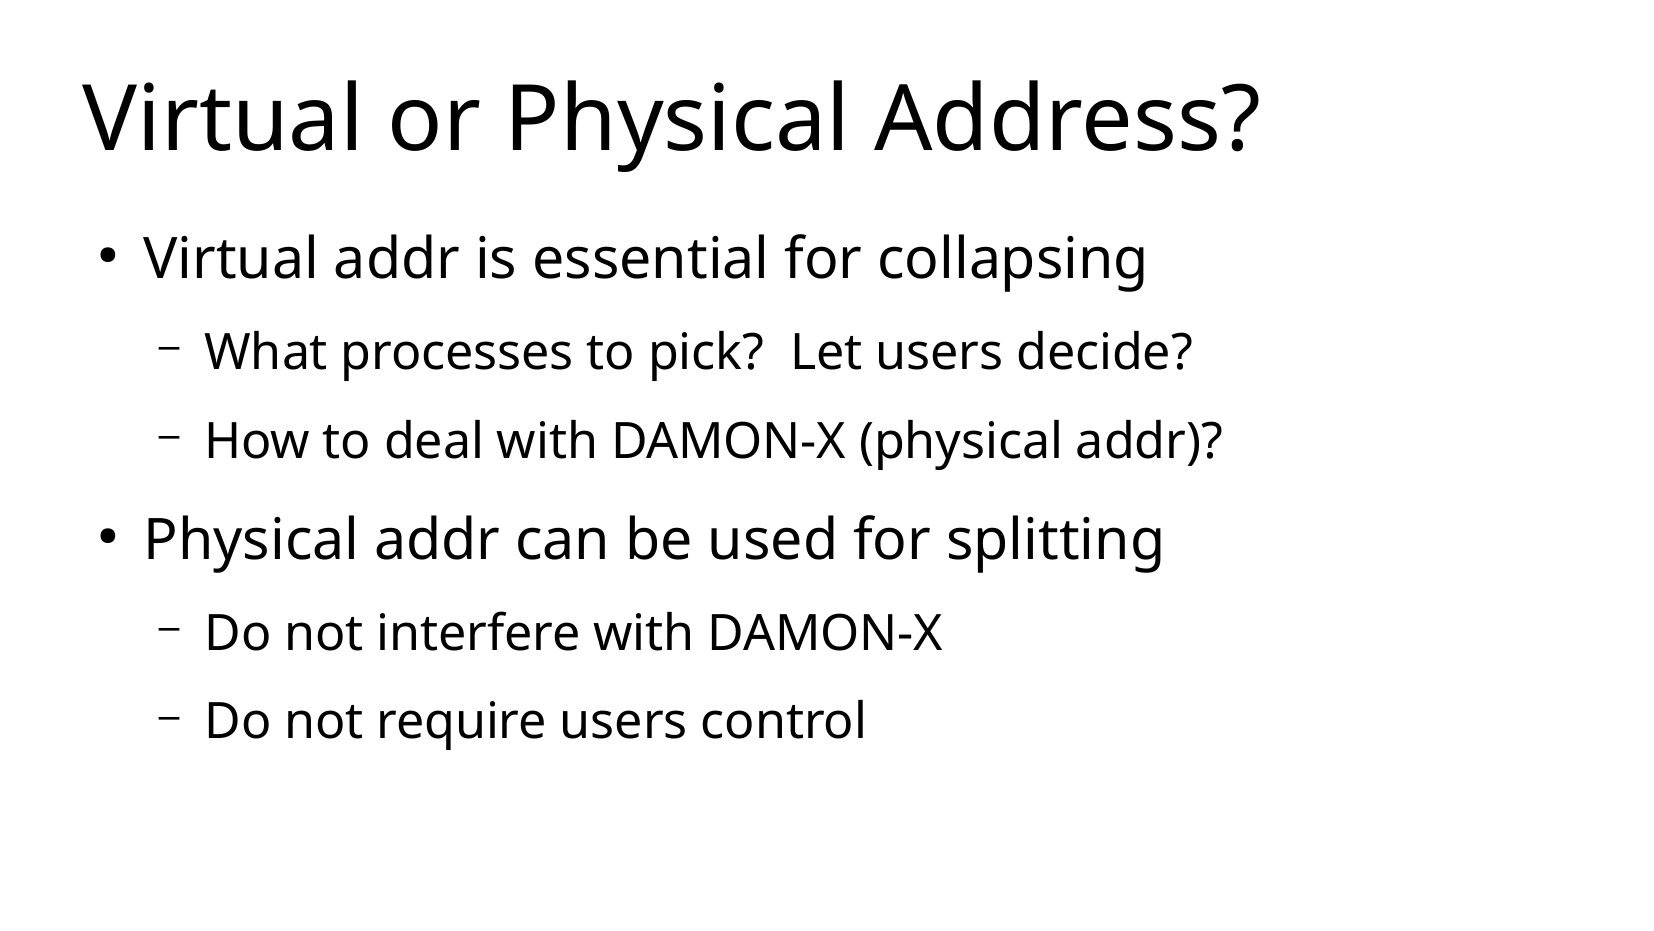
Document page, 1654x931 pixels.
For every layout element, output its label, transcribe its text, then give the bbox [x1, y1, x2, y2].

list Virtual addr is essential for collapsing What processes to pick? Let users decide? How to deal with DAMON-X (physical addr)? Physical addr can be used for splitting Do not interfere with DAMON-X Do not require users control [82, 217, 1571, 758]
title Virtual or Physical Address? [82, 37, 1571, 193]
